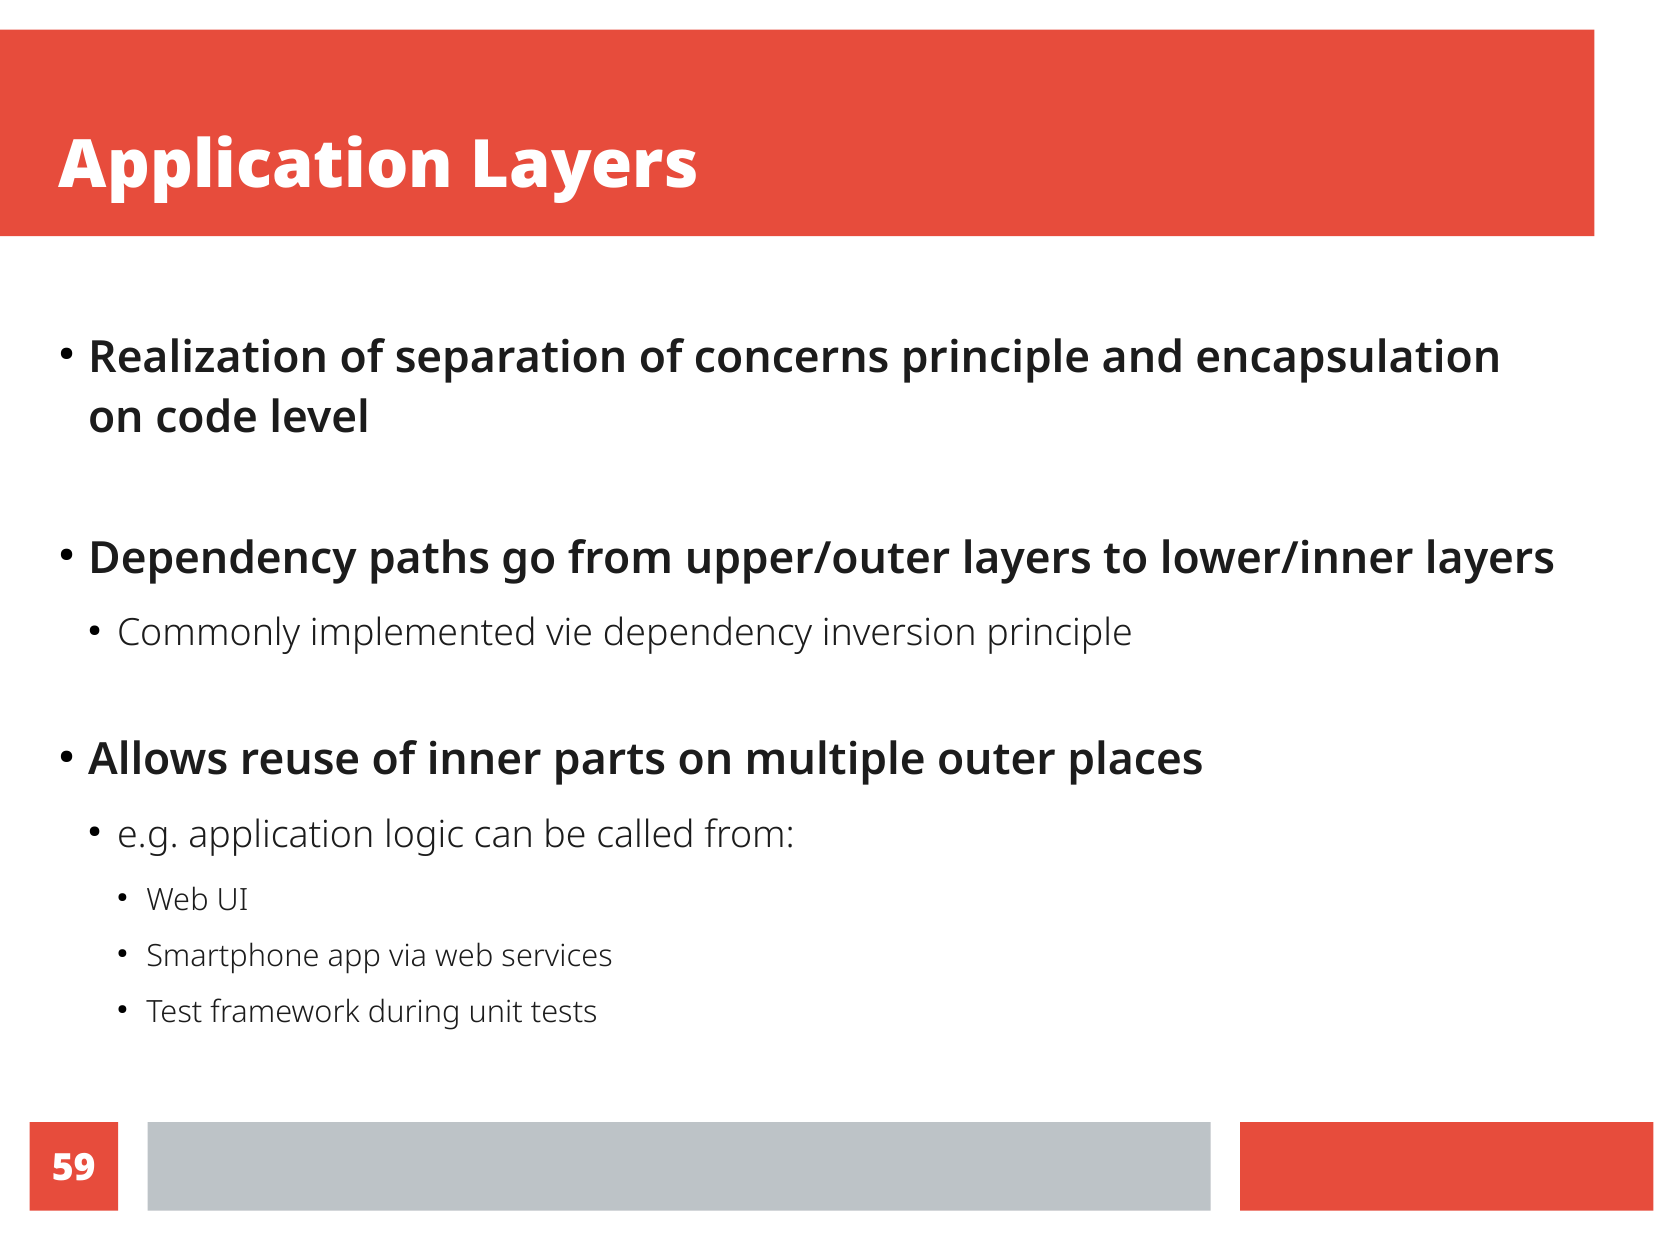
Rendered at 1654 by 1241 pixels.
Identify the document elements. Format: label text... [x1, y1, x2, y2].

list Realization of separation of concerns principle and encapsulation on code level Dependency paths go from upper/outer layers to lower/inner layers Commonly implemented vie dependency inversion principle Allows reuse of inner parts on multiple outer places e.g. application logic can be called from: Web UI Smartphone app via web services Test framework during unit tests [59, 324, 1565, 1093]
title Application Layers [59, 59, 1595, 207]
